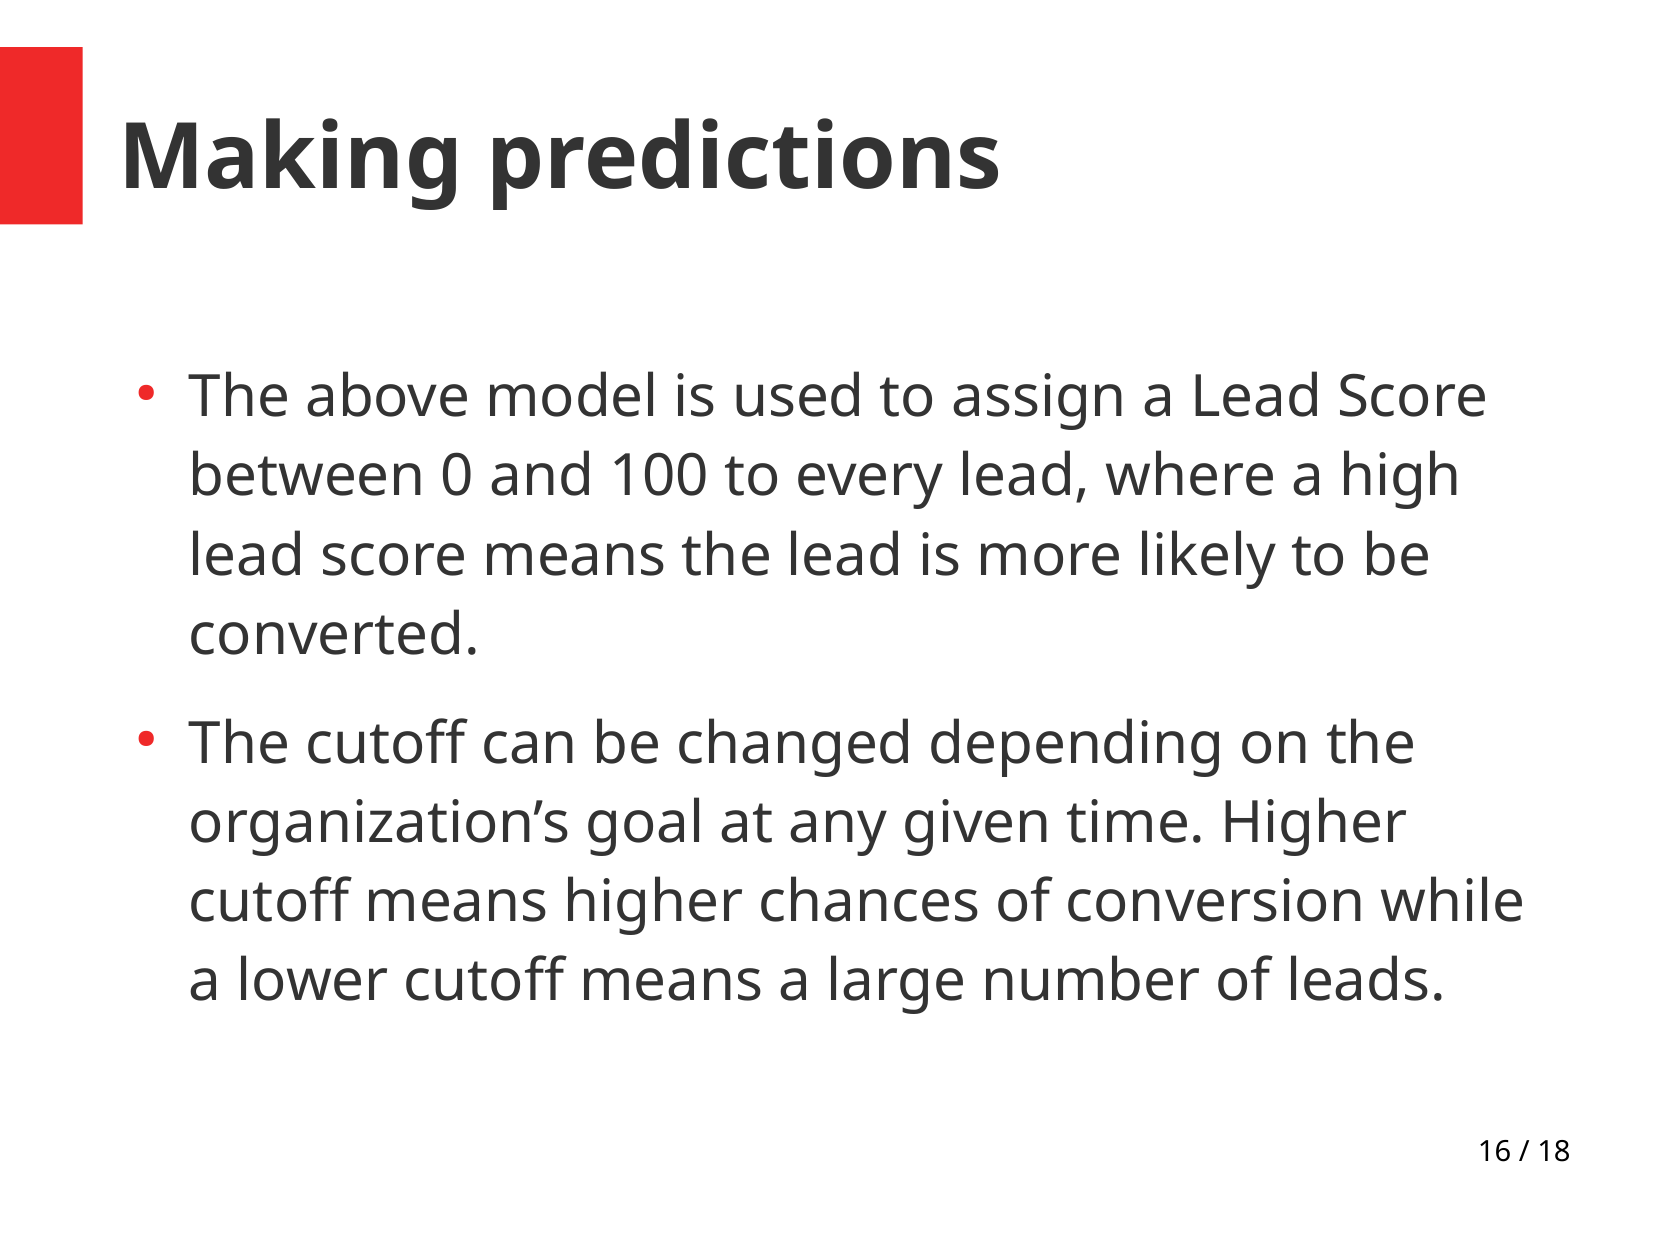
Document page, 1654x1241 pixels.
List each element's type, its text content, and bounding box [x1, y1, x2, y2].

list The above model is used to assign a Lead Score between 0 and 100 to every lead, where a high lead score means the lead is more likely to be converted. The cutoff can be changed depending on the organization’s goal at any given time. Higher cutoff means higher chances of conversion while a lower cutoff means a large number of leads. [118, 354, 1536, 1074]
title Making predictions [118, 49, 1571, 257]
